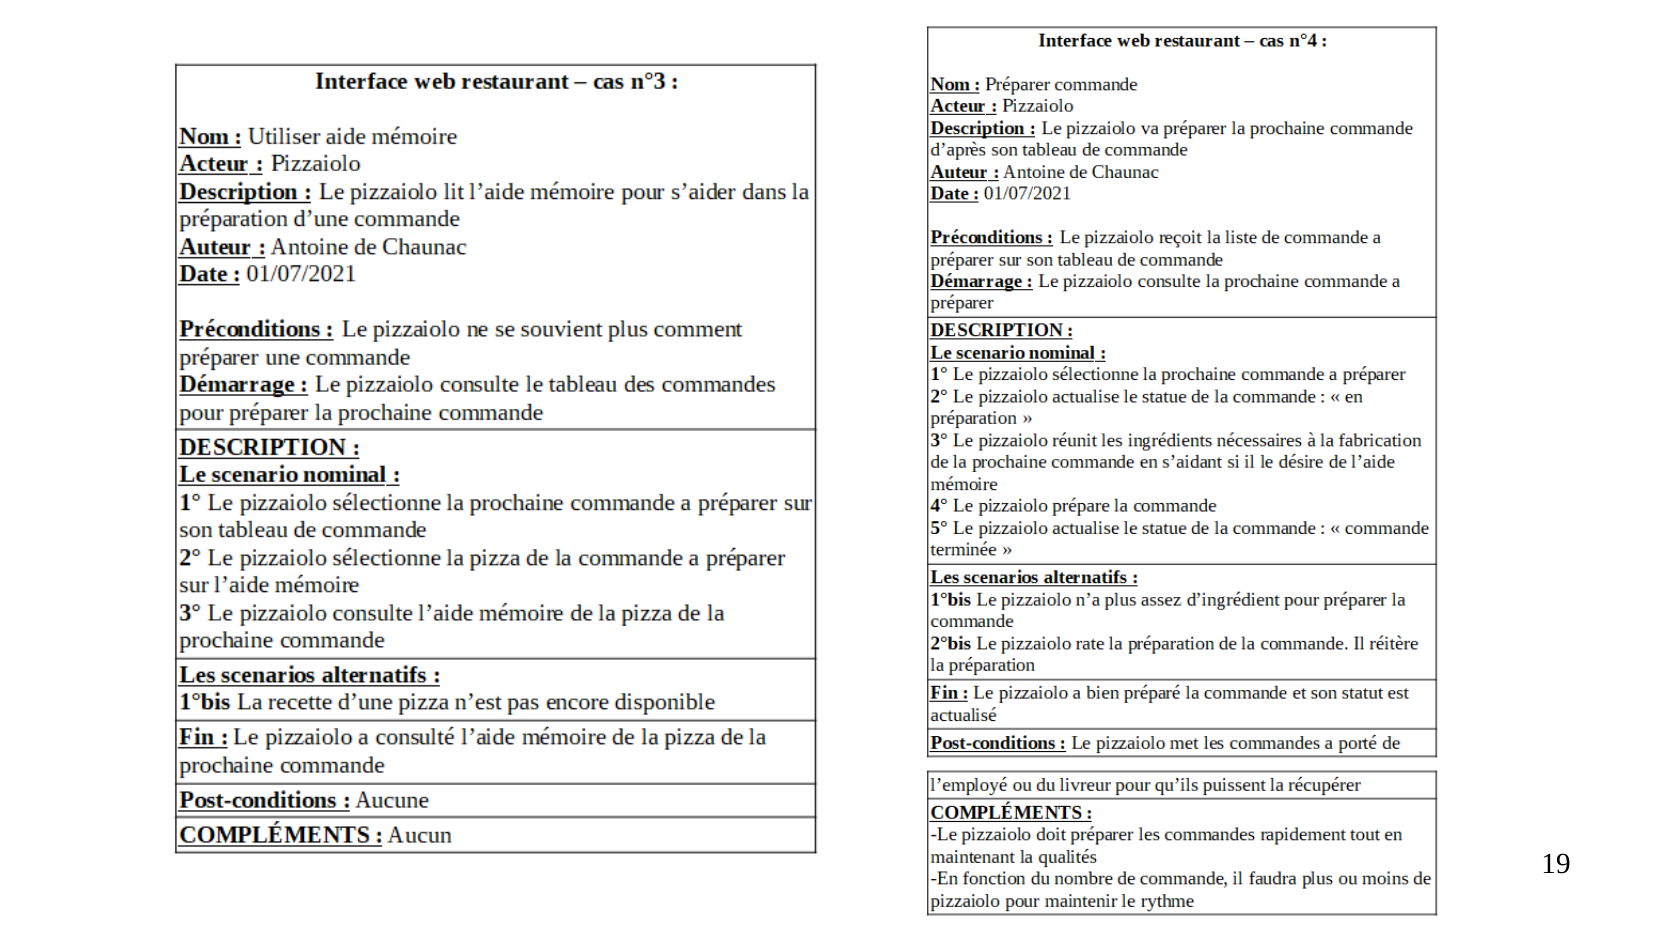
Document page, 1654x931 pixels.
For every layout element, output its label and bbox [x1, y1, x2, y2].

picture [923, 23, 1442, 922]
picture [170, 58, 827, 863]
